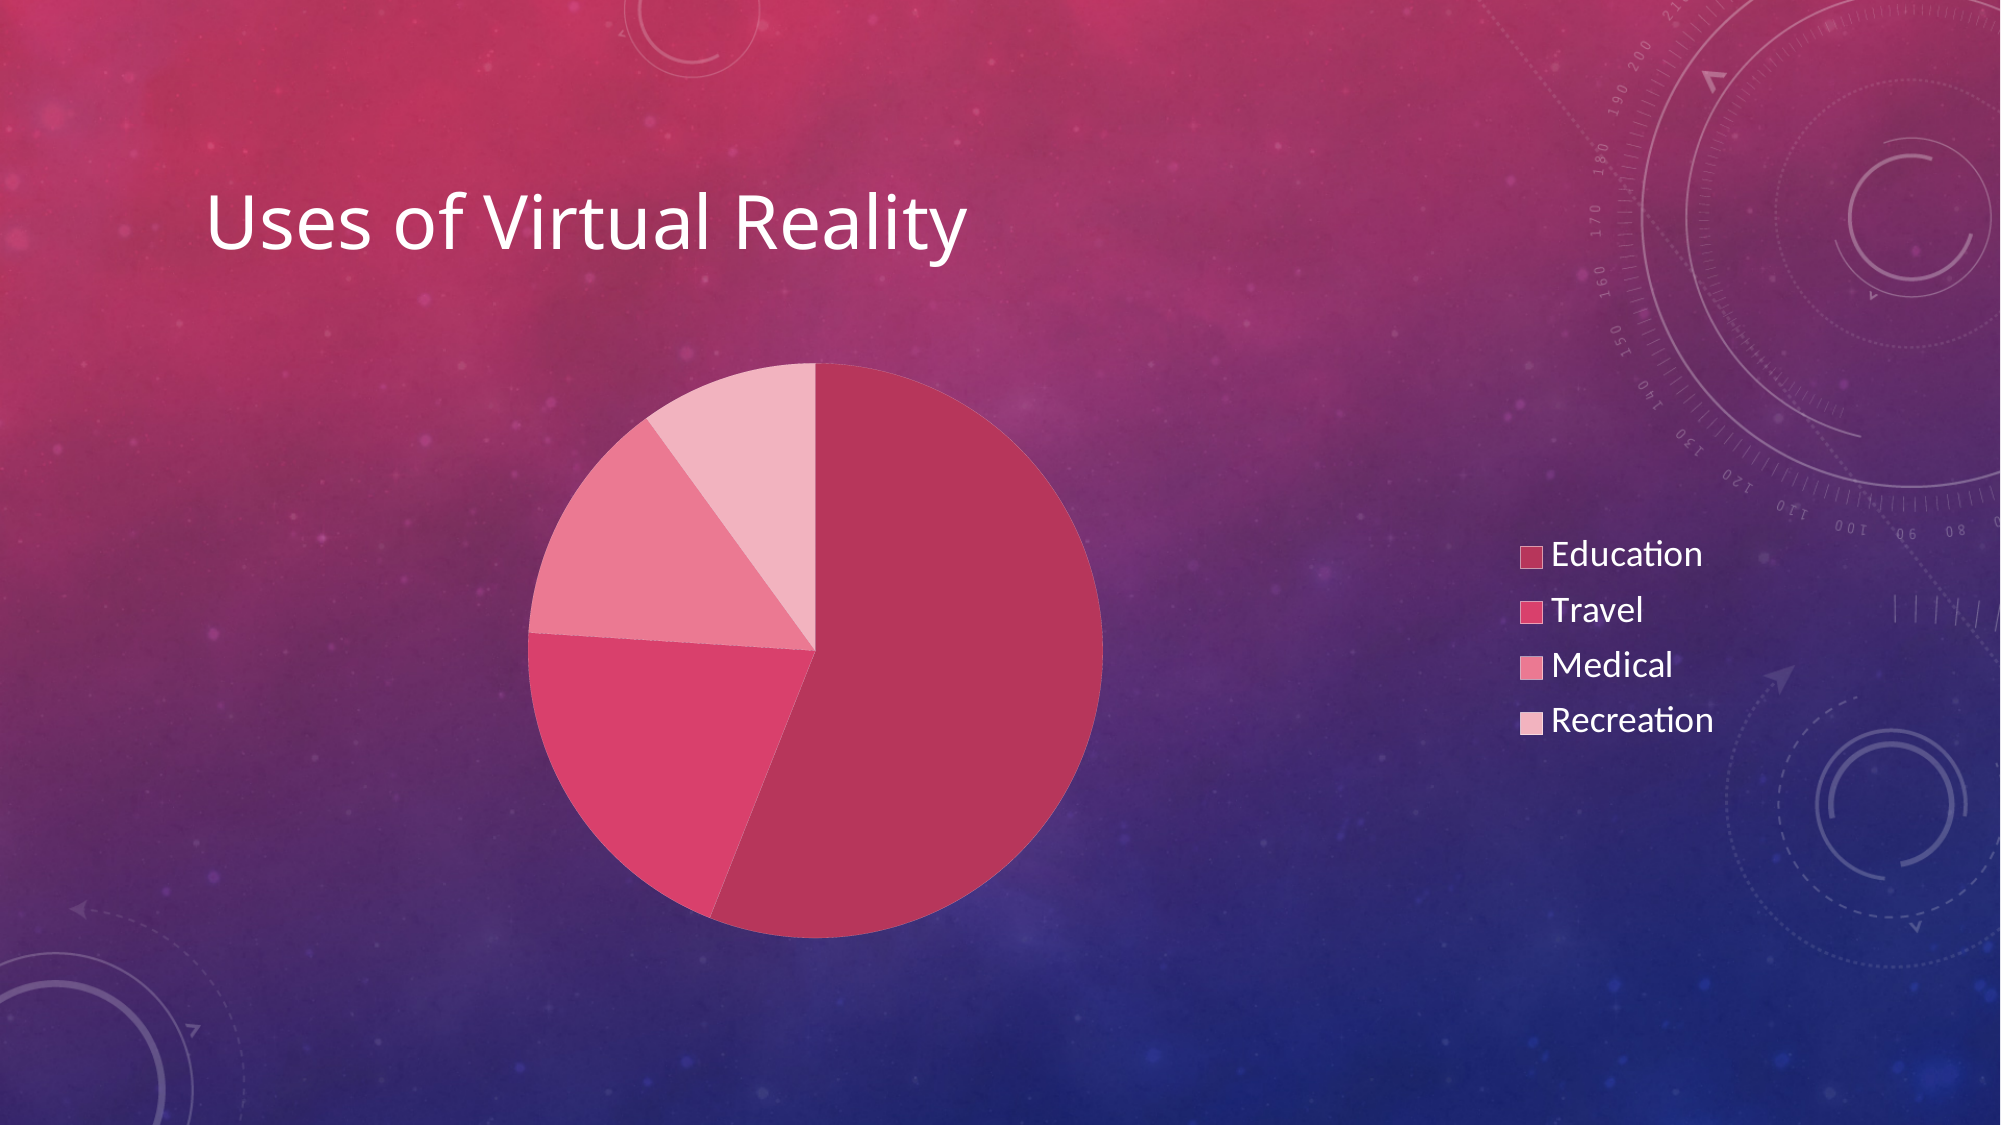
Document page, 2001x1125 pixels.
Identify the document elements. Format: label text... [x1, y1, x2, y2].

picture [0, 0, 2001, 1125]
title Uses of Virtual Reality [189, 99, 1593, 339]
chart [100, 351, 1763, 951]
